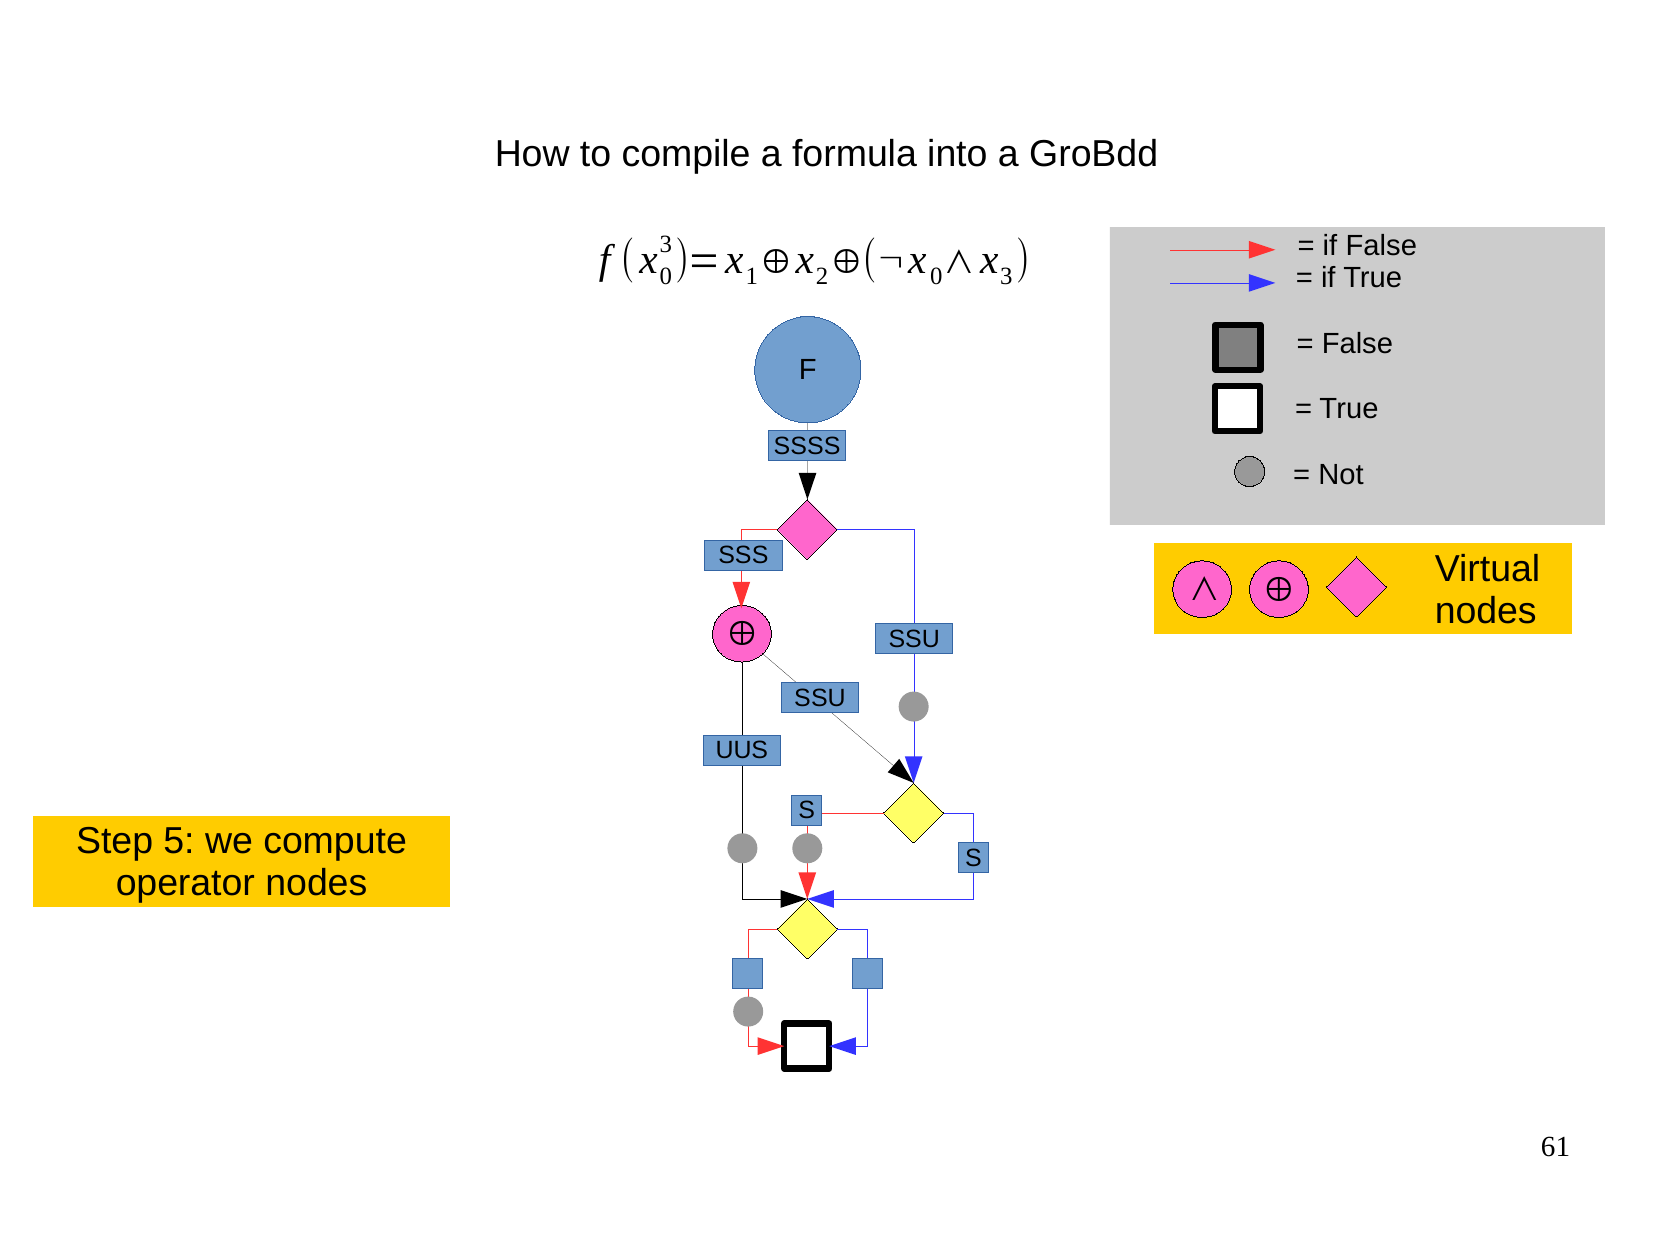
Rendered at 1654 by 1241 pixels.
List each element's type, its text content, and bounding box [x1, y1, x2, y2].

text_box Step 5: we compute operator nodes [33, 816, 450, 907]
text_box [777, 499, 837, 560]
chart [590, 257, 1036, 289]
text_box [792, 833, 823, 864]
chart [1254, 563, 1302, 610]
title How to compile a formula into a GroBdd [82, 49, 1571, 257]
text_box [712, 618, 717, 649]
text_box UUS [703, 735, 781, 766]
text_box SSU [781, 682, 859, 713]
text_box SSSS [768, 430, 846, 461]
text_box [732, 958, 763, 989]
text_box [883, 783, 944, 843]
text_box [1215, 324, 1261, 370]
text_box Virtual nodes [1420, 540, 1571, 639]
text_box [733, 996, 764, 1027]
text_box [898, 691, 929, 722]
text_box [852, 958, 883, 989]
text_box = if False = if True = False = True = Not [1109, 227, 1605, 525]
text_box S [791, 795, 822, 826]
text_box [1154, 543, 1420, 634]
text_box SSU [875, 623, 953, 654]
chart [717, 608, 765, 655]
text_box [777, 900, 838, 959]
text_box [784, 1023, 830, 1069]
text_box [722, 655, 762, 663]
text_box [1234, 456, 1265, 487]
text_box SSS [704, 540, 783, 571]
text_box S [958, 842, 989, 873]
text_box [727, 833, 758, 864]
text_box [765, 616, 772, 652]
chart [1181, 563, 1229, 610]
text_box F [754, 316, 861, 423]
text_box [1215, 386, 1261, 432]
